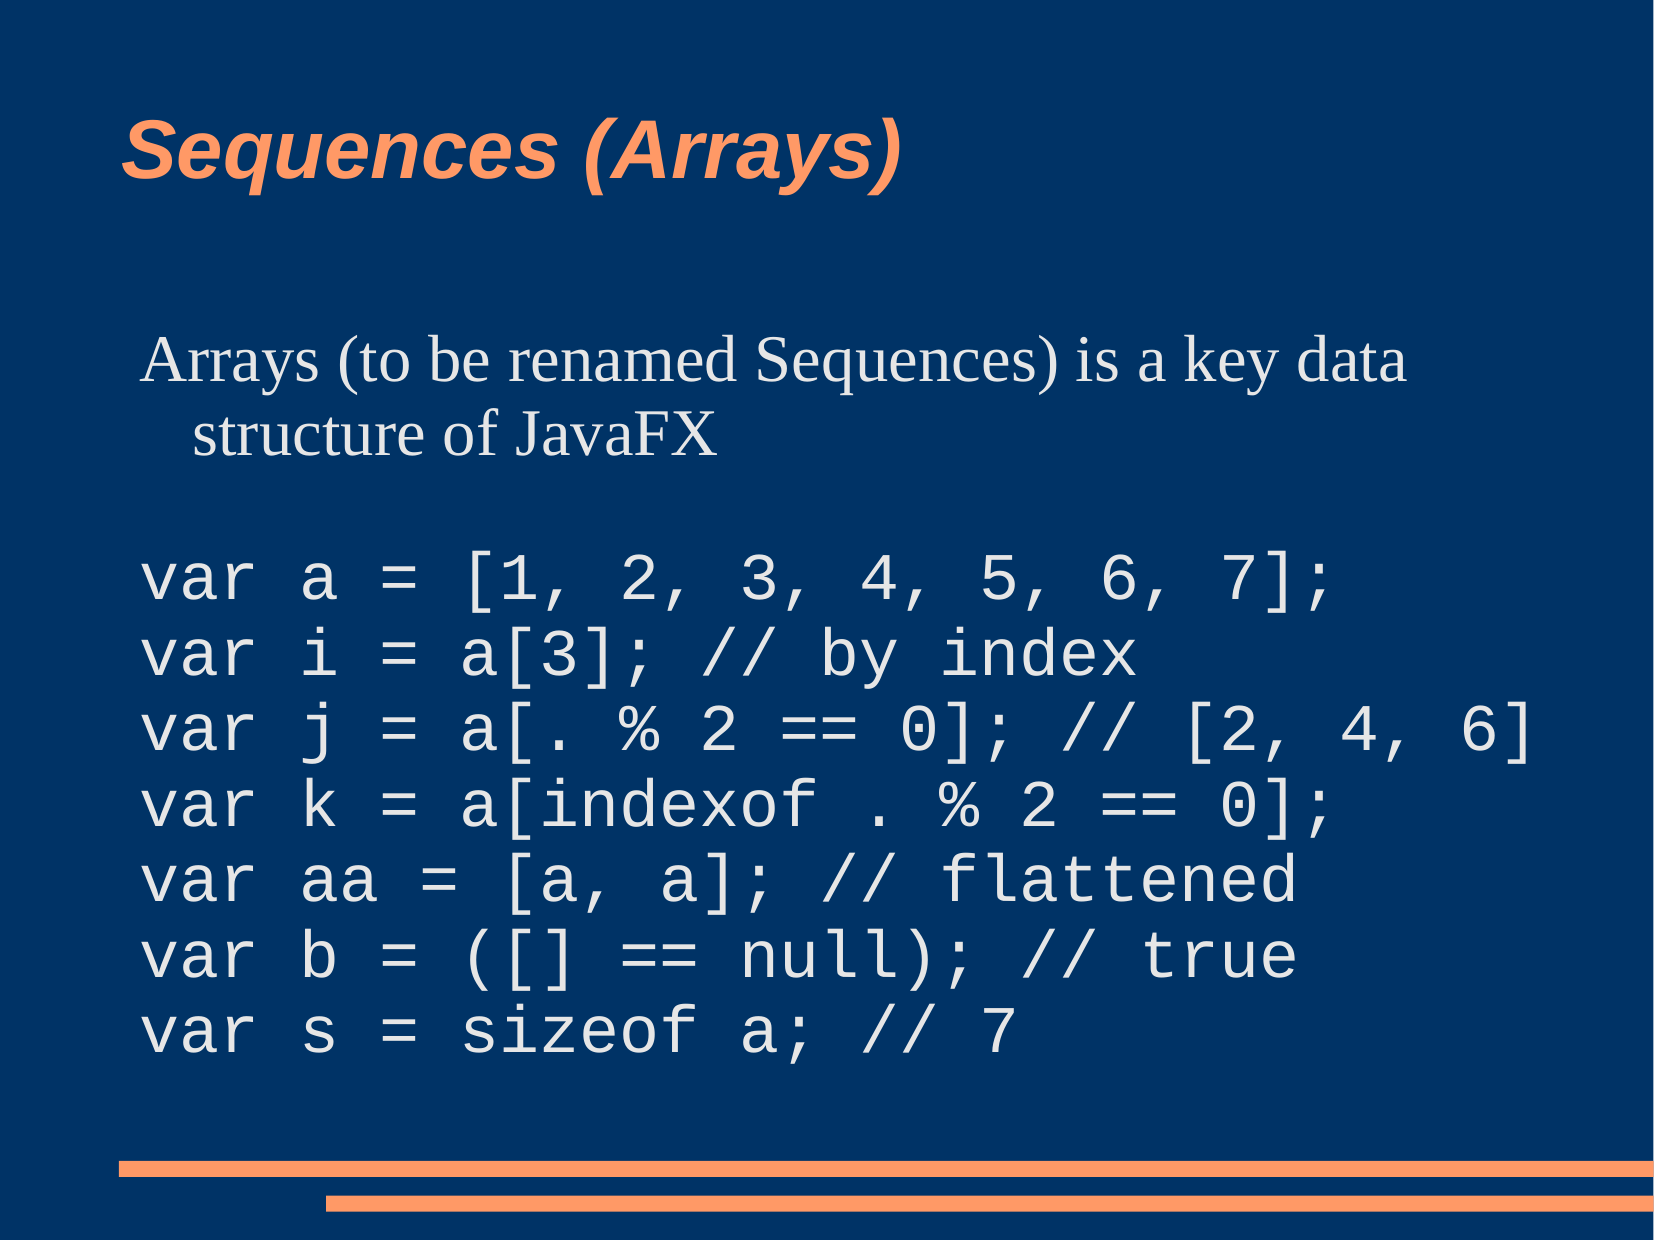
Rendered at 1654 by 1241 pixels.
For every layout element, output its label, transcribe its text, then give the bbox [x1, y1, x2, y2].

title Sequences (Arrays) [121, 46, 1534, 254]
list Arrays (to be renamed Sequences) is a key data structure of JavaFX var a = [1, 2, 3, 4, 5, 6, 7]; var i = a[3]; // by index var j = a[. % 2 == 0]; // [2, 4, 6] var k = a[indexof . % 2 == 0]; var aa = [a, a]; // flattened var b = ([] == null); // true var s = sizeof a; // 7 [121, 322, 1561, 1133]
